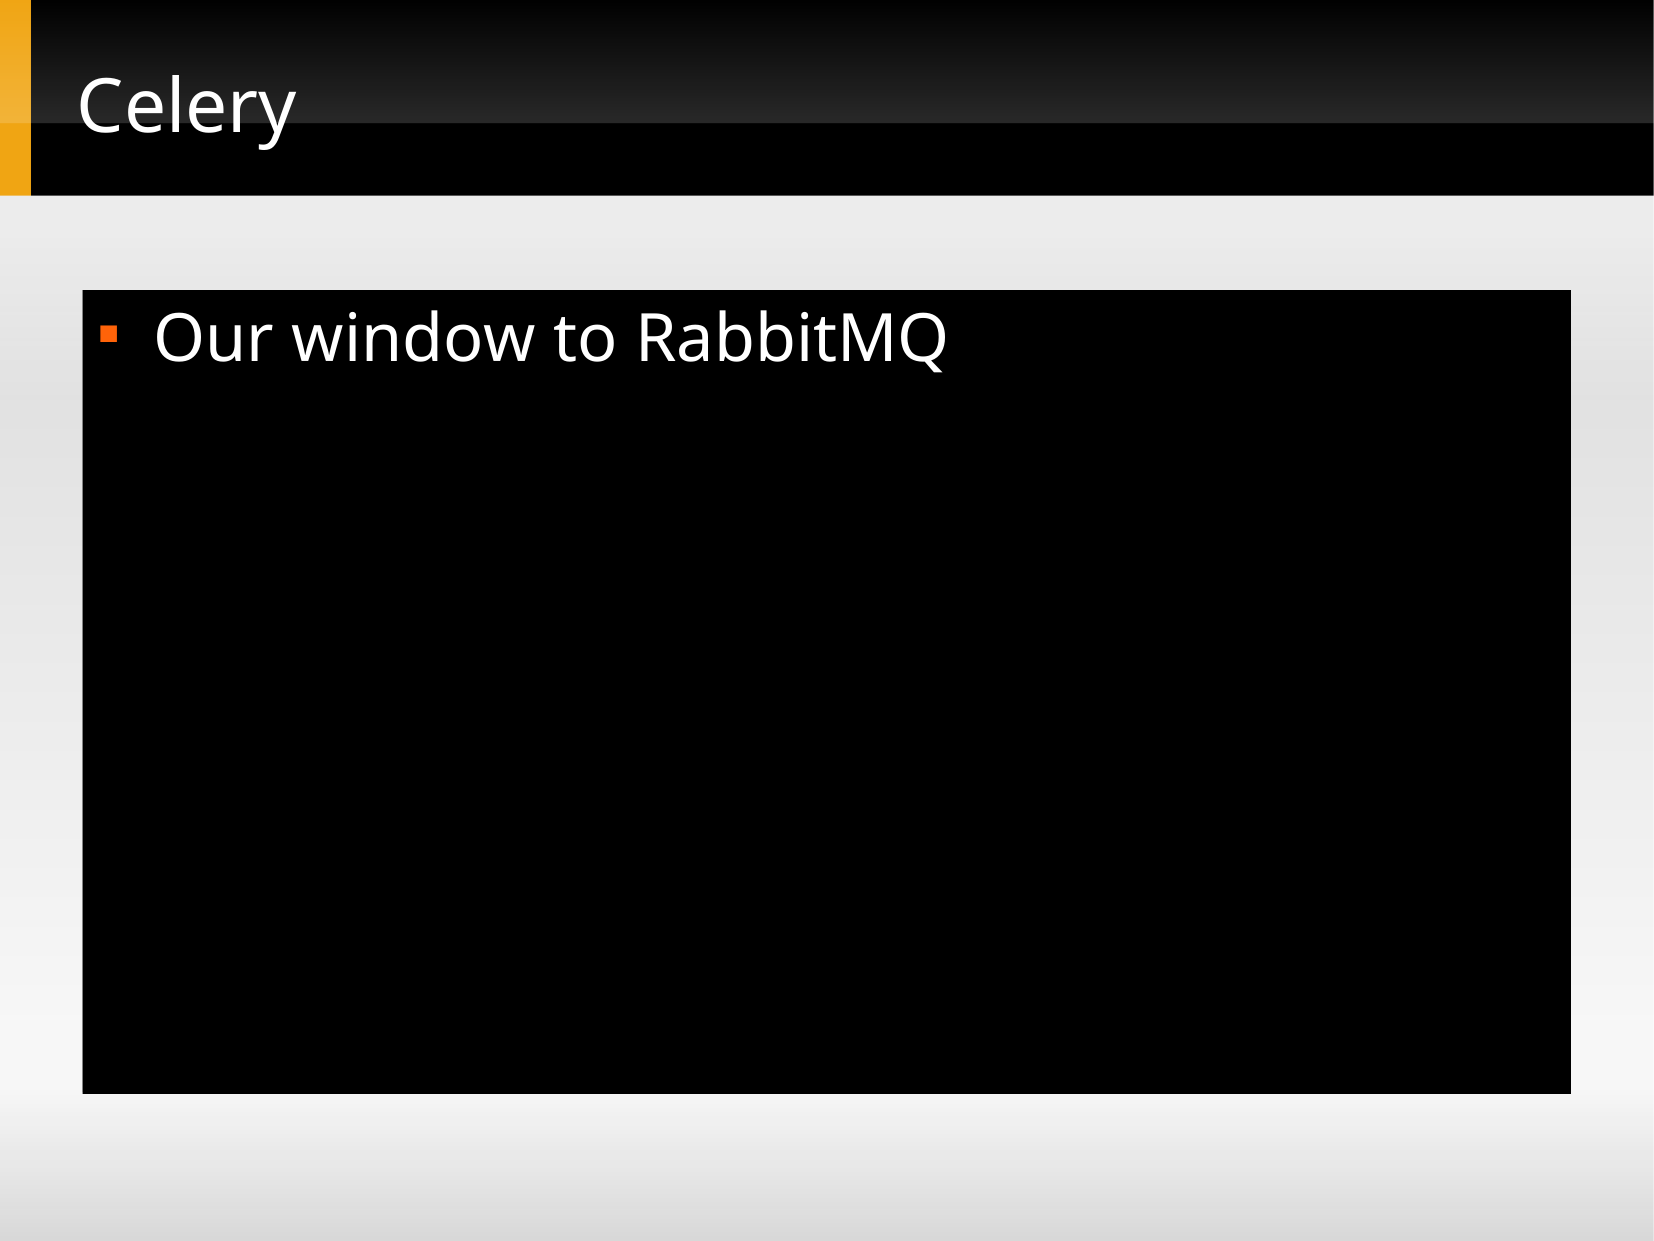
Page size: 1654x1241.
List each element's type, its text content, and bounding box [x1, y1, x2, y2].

title Celery [76, 7, 1565, 200]
picture [0, 0, 1654, 1241]
list Our window to RabbitMQ [82, 290, 1571, 1094]
